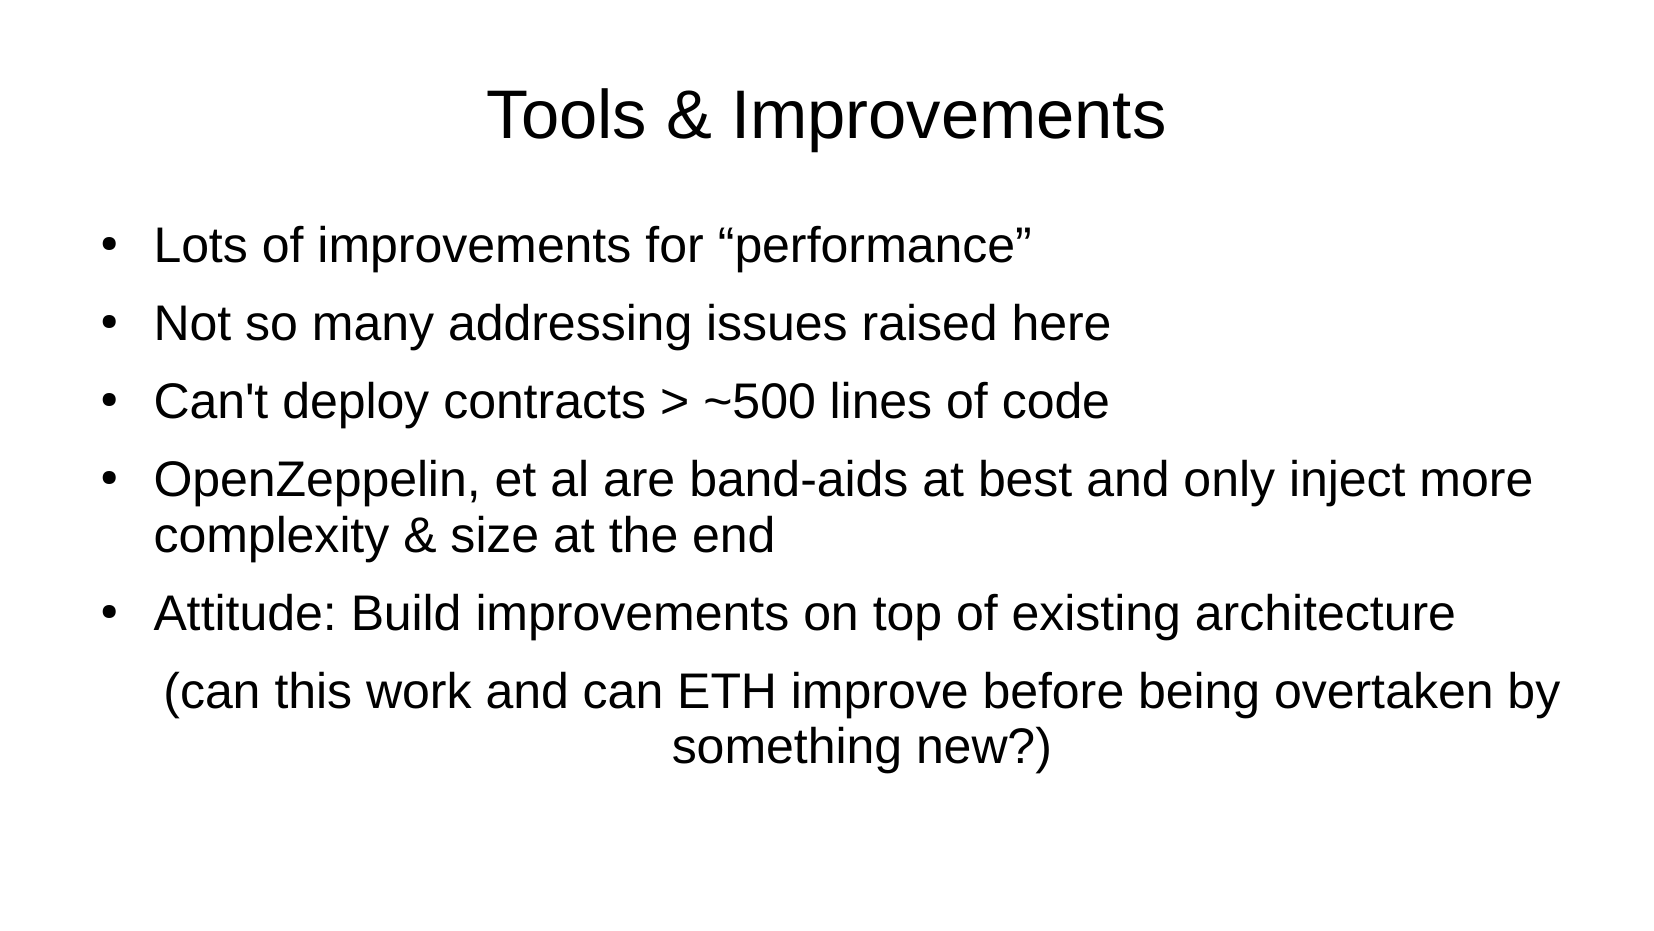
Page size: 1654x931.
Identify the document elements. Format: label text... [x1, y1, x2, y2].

list Lots of improvements for “performance” Not so many addressing issues raised here Can't deploy contracts > ~500 lines of code OpenZeppelin, et al are band-aids at best and only inject more complexity & size at the end Attitude: Build improvements on top of existing architecture (can this work and can ETH improve before being overtaken by something new?) [82, 217, 1571, 856]
title Tools & Improvements [82, 37, 1571, 193]
